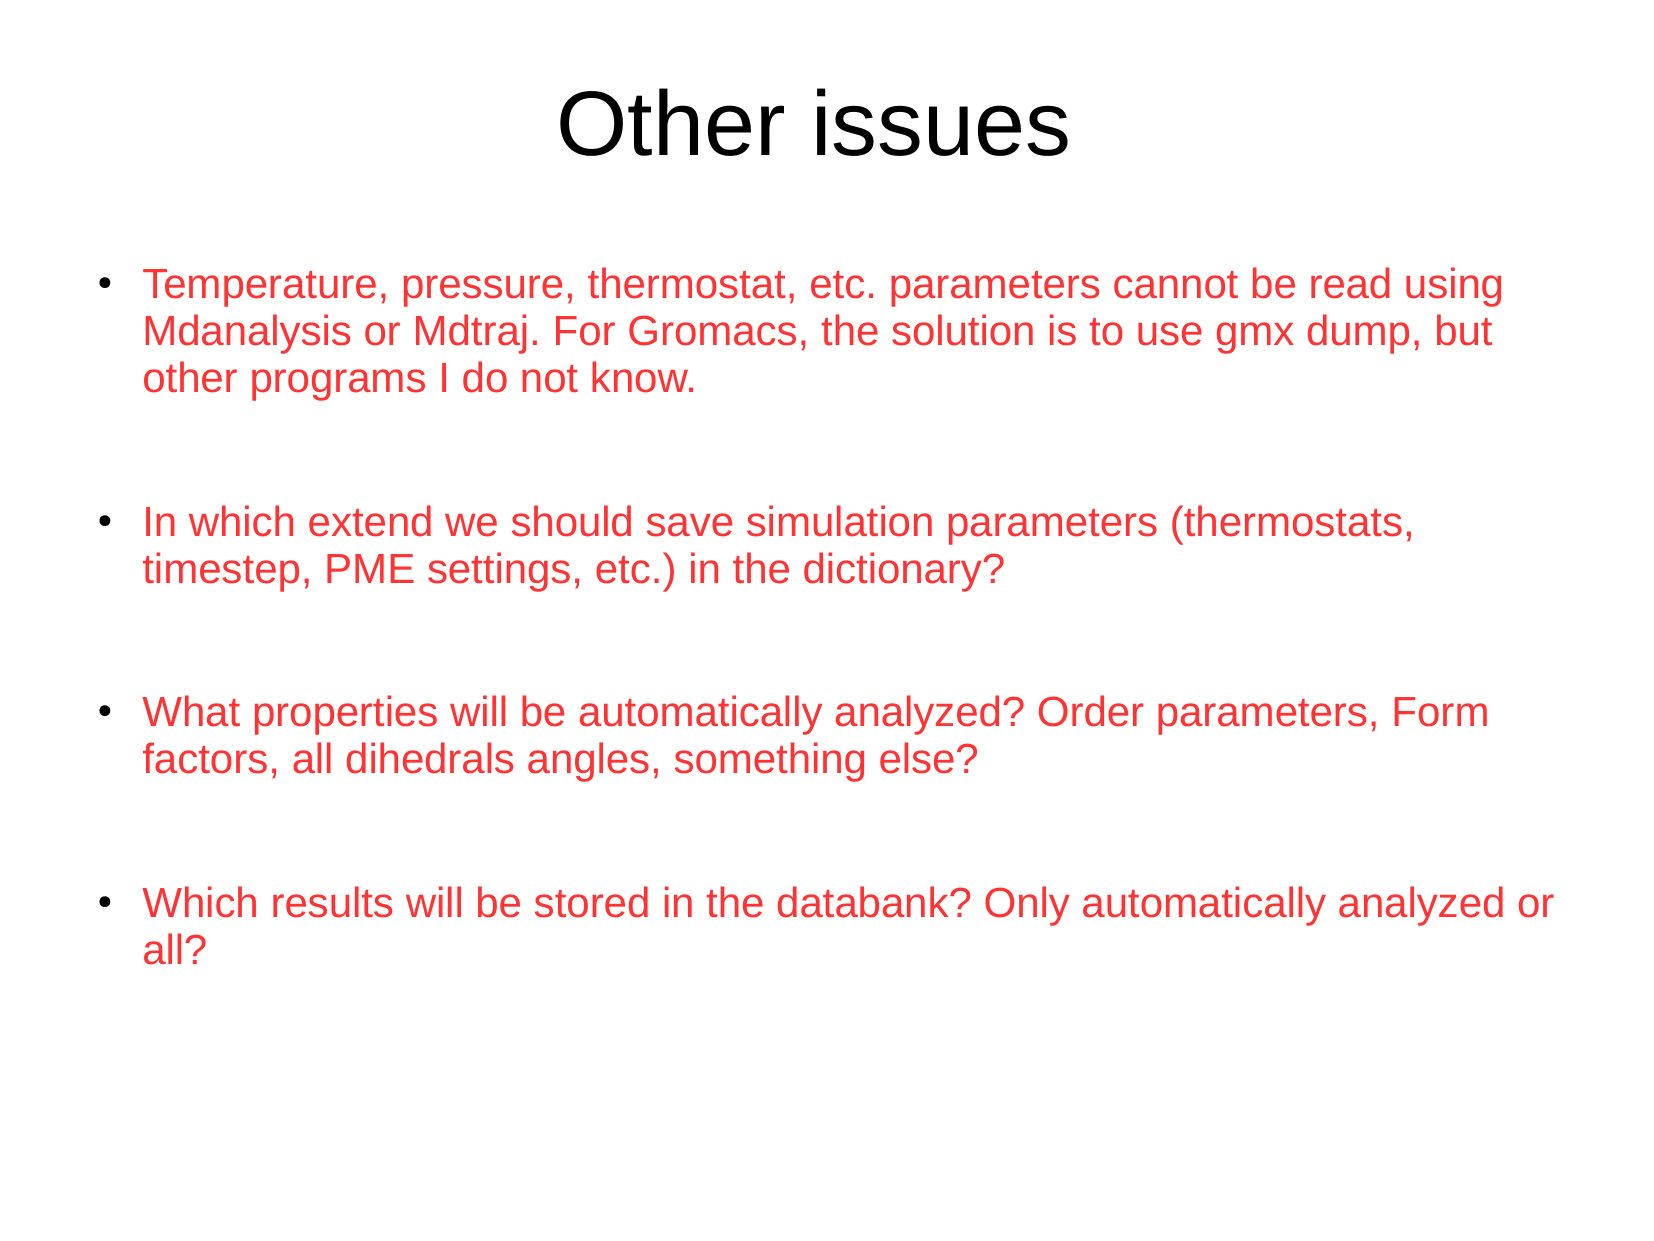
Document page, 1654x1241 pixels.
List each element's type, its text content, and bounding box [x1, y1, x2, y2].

list Temperature, pressure, thermostat, etc. parameters cannot be read using Mdanalysis or Mdtraj. For Gromacs, the solution is to use gmx dump, but other programs I do not know. In which extend we should save simulation parameters (thermostats, timestep, PME settings, etc.) in the dictionary? What properties will be automatically analyzed? Order parameters, Form factors, all dihedrals angles, something else? Which results will be stored in the databank? Only automatically analyzed or all? [82, 278, 1571, 980]
title Other issues [82, 0, 1572, 278]
